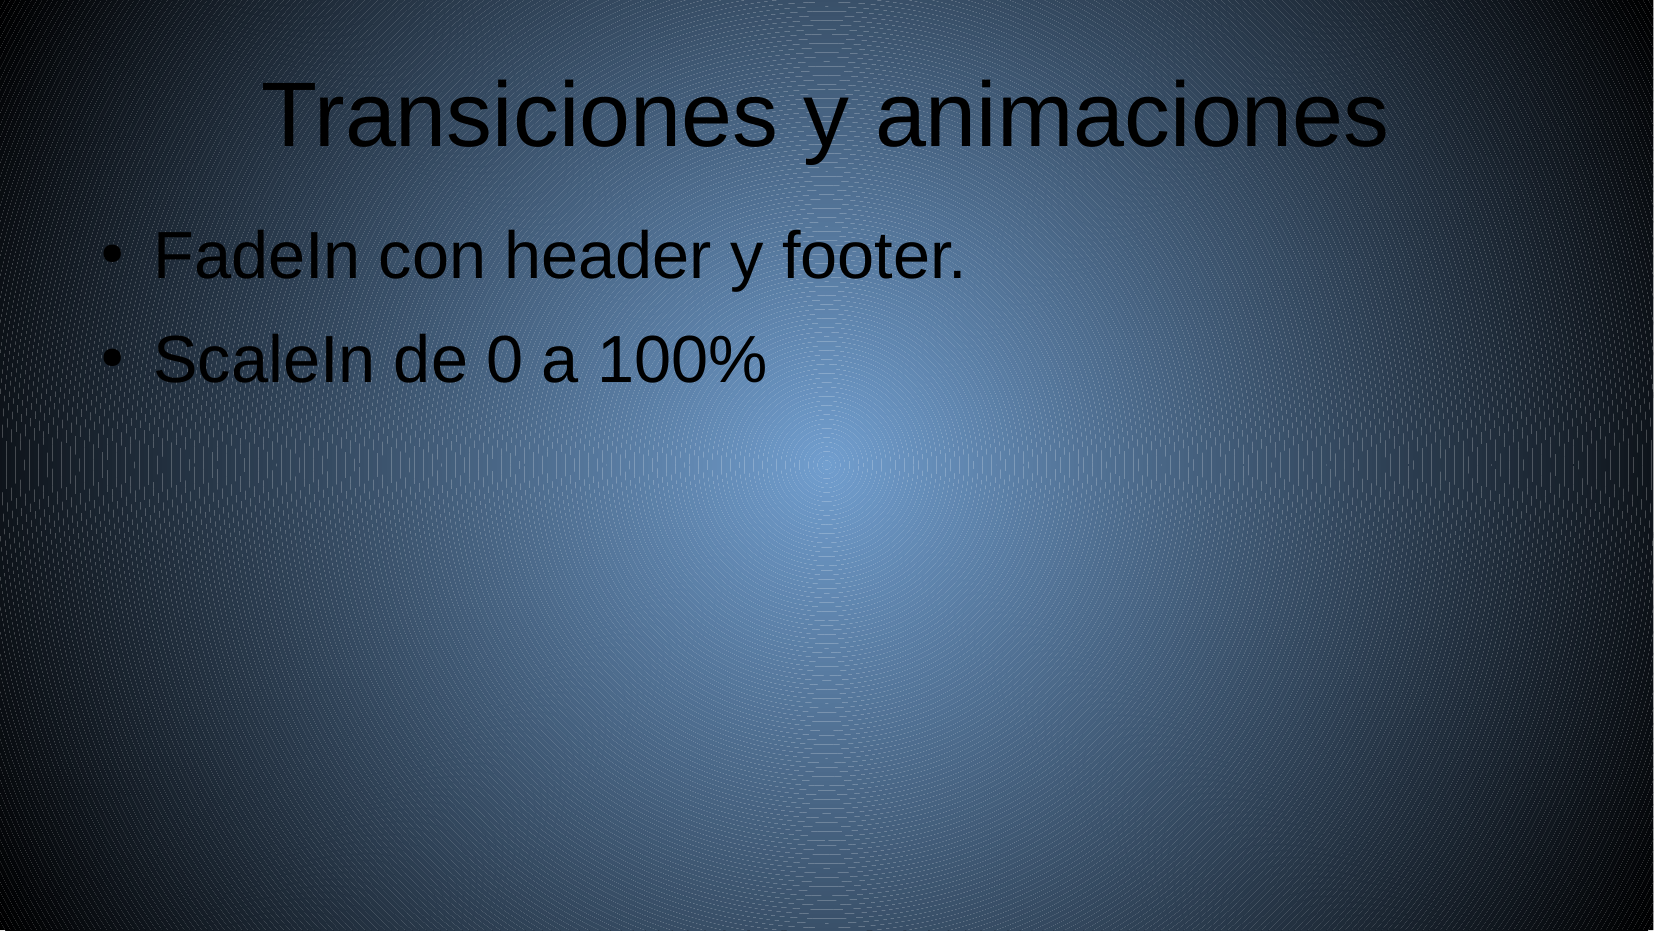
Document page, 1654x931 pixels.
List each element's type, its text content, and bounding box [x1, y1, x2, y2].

title Transiciones y animaciones [82, 37, 1571, 193]
list FadeIn con header y footer. ScaleIn de 0 a 100% [82, 217, 1654, 758]
